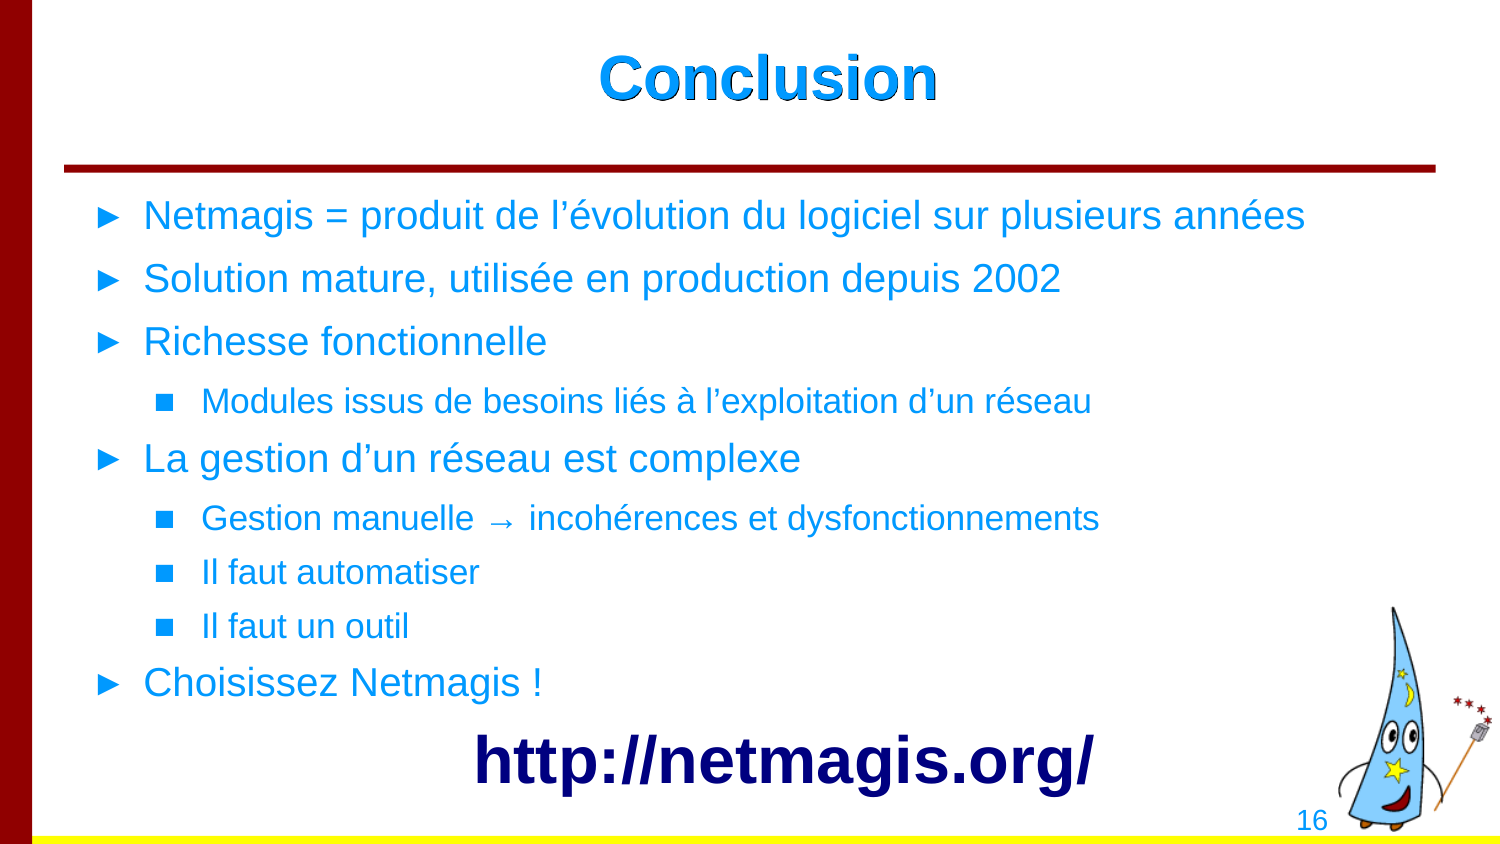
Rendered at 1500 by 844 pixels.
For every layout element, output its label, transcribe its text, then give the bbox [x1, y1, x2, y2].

title Conclusion [85, 12, 1452, 145]
list Netmagis = produit de l’évolution du logiciel sur plusieurs années Solution mature, utilisée en production depuis 2002 Richesse fonctionnelle Modules issus de besoins liés à l’exploitation d’un réseau La gestion d’un réseau est complexe Gestion manuelle → incohérences et dysfonctionnements Il faut automatiser Il faut un outil Choisissez Netmagis ! http://netmagis.org/ [75, 192, 1425, 804]
picture [1338, 606, 1492, 832]
